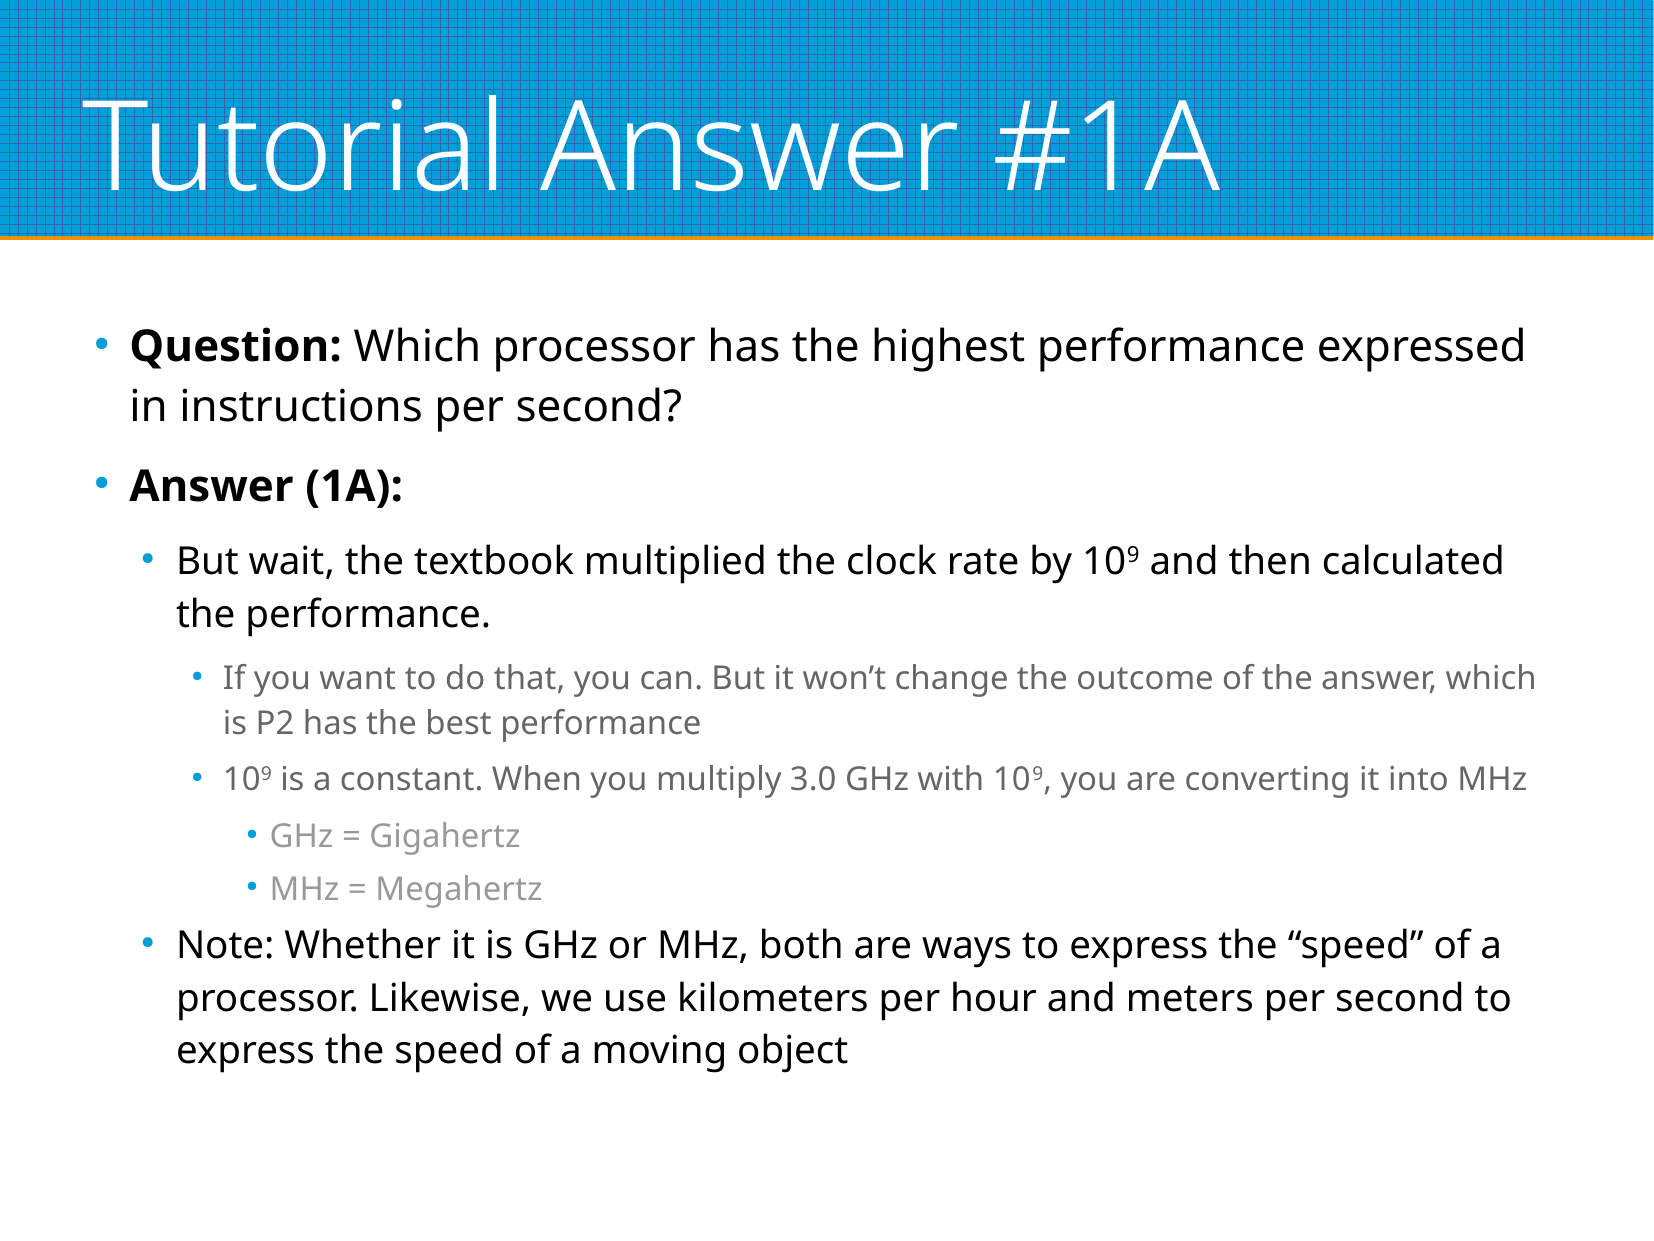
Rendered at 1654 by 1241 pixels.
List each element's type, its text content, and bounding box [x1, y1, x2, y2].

list Question: Which processor has the highest performance expressed in instructions per second? Answer (1A): But wait, the textbook multiplied the clock rate by 109 and then calculated the performance. If you want to do that, you can. But it won’t change the outcome of the answer, which is P2 has the best performance 109 is a constant. When you multiply 3.0 GHz with 109, you are converting it into MHz GHz = Gigahertz MHz = Megahertz Note: Whether it is GHz or MHz, both are ways to express the “speed” of a processor. Likewise, we use kilometers per hour and meters per second to express the speed of a moving object [82, 314, 1563, 1081]
title Tutorial Answer #1A [82, 19, 1571, 227]
